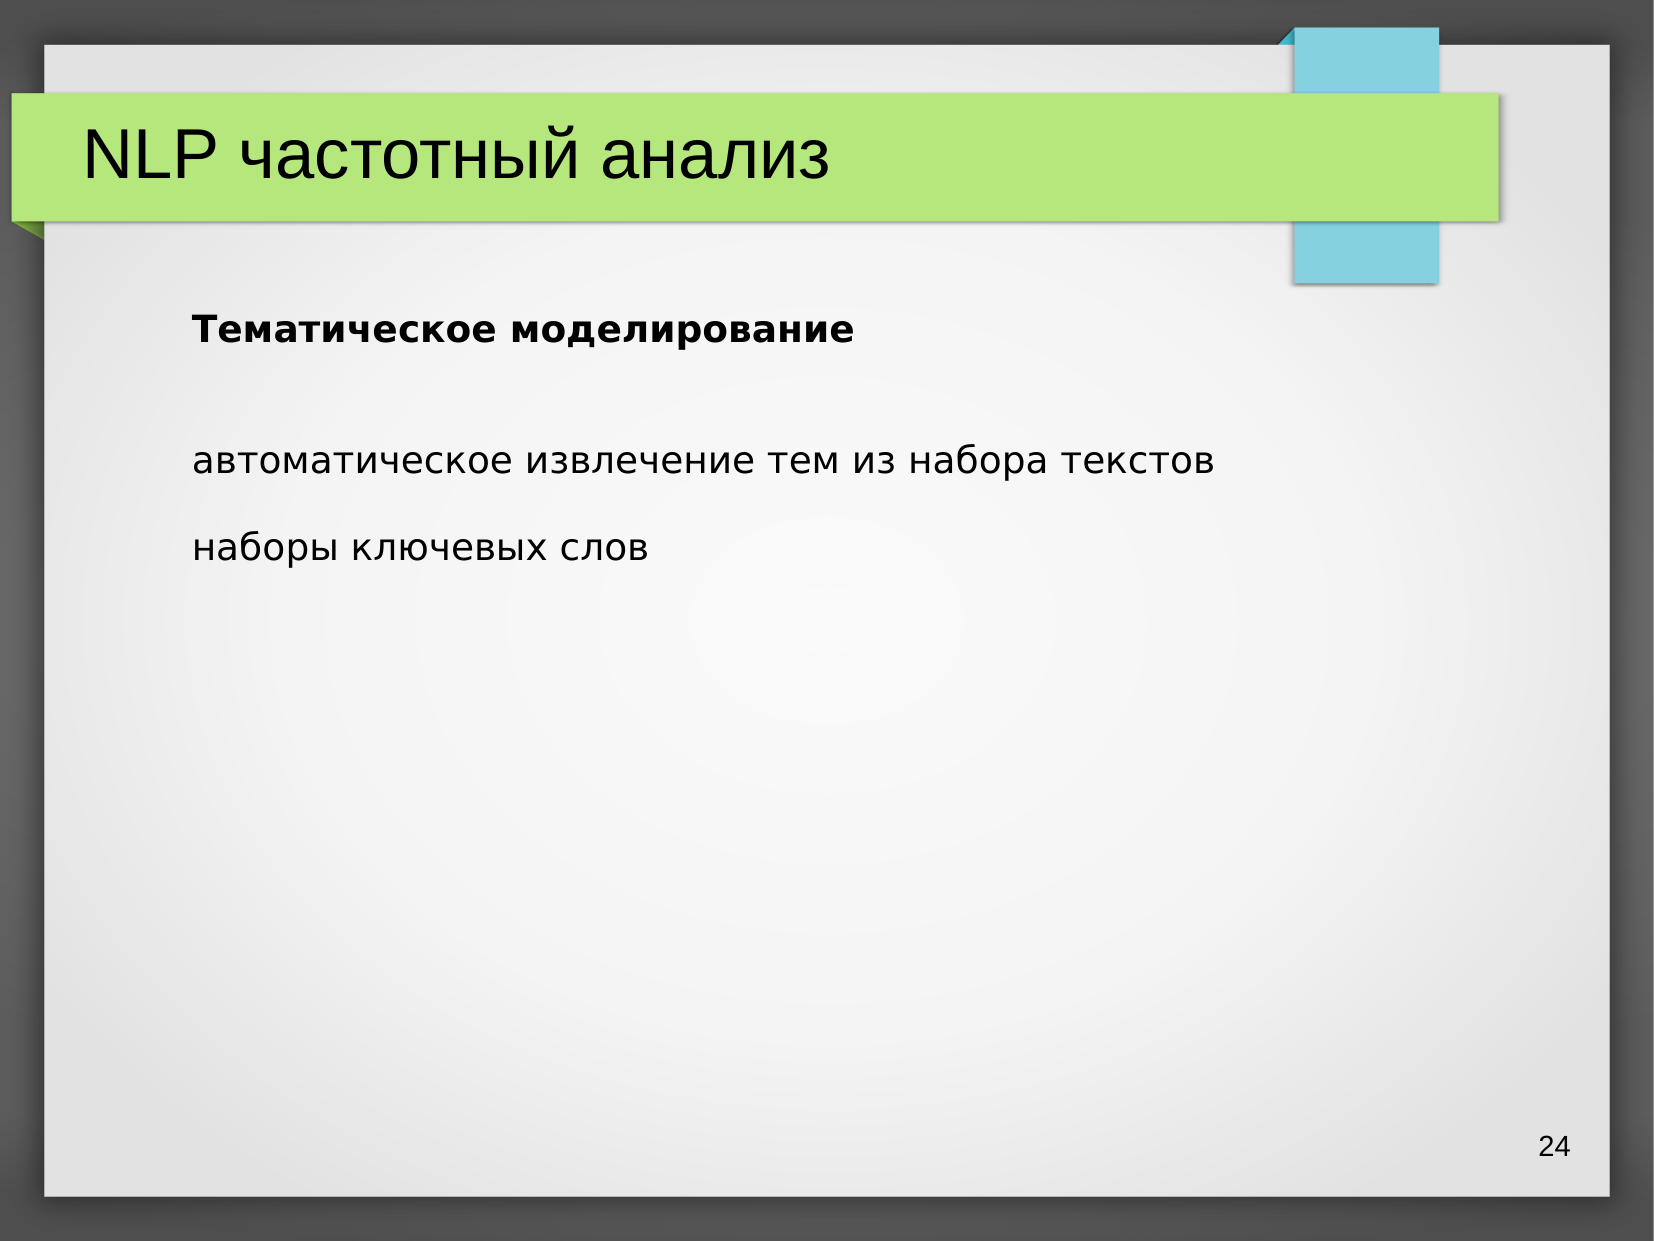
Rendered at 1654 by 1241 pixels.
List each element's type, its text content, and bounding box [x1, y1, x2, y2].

title NLP частотный анализ [82, 114, 1406, 194]
picture [0, 0, 1654, 1241]
text_box Тематическое моделирование автоматическое извлечение тем из набора текстов наборы ключевых слов [177, 300, 1232, 969]
